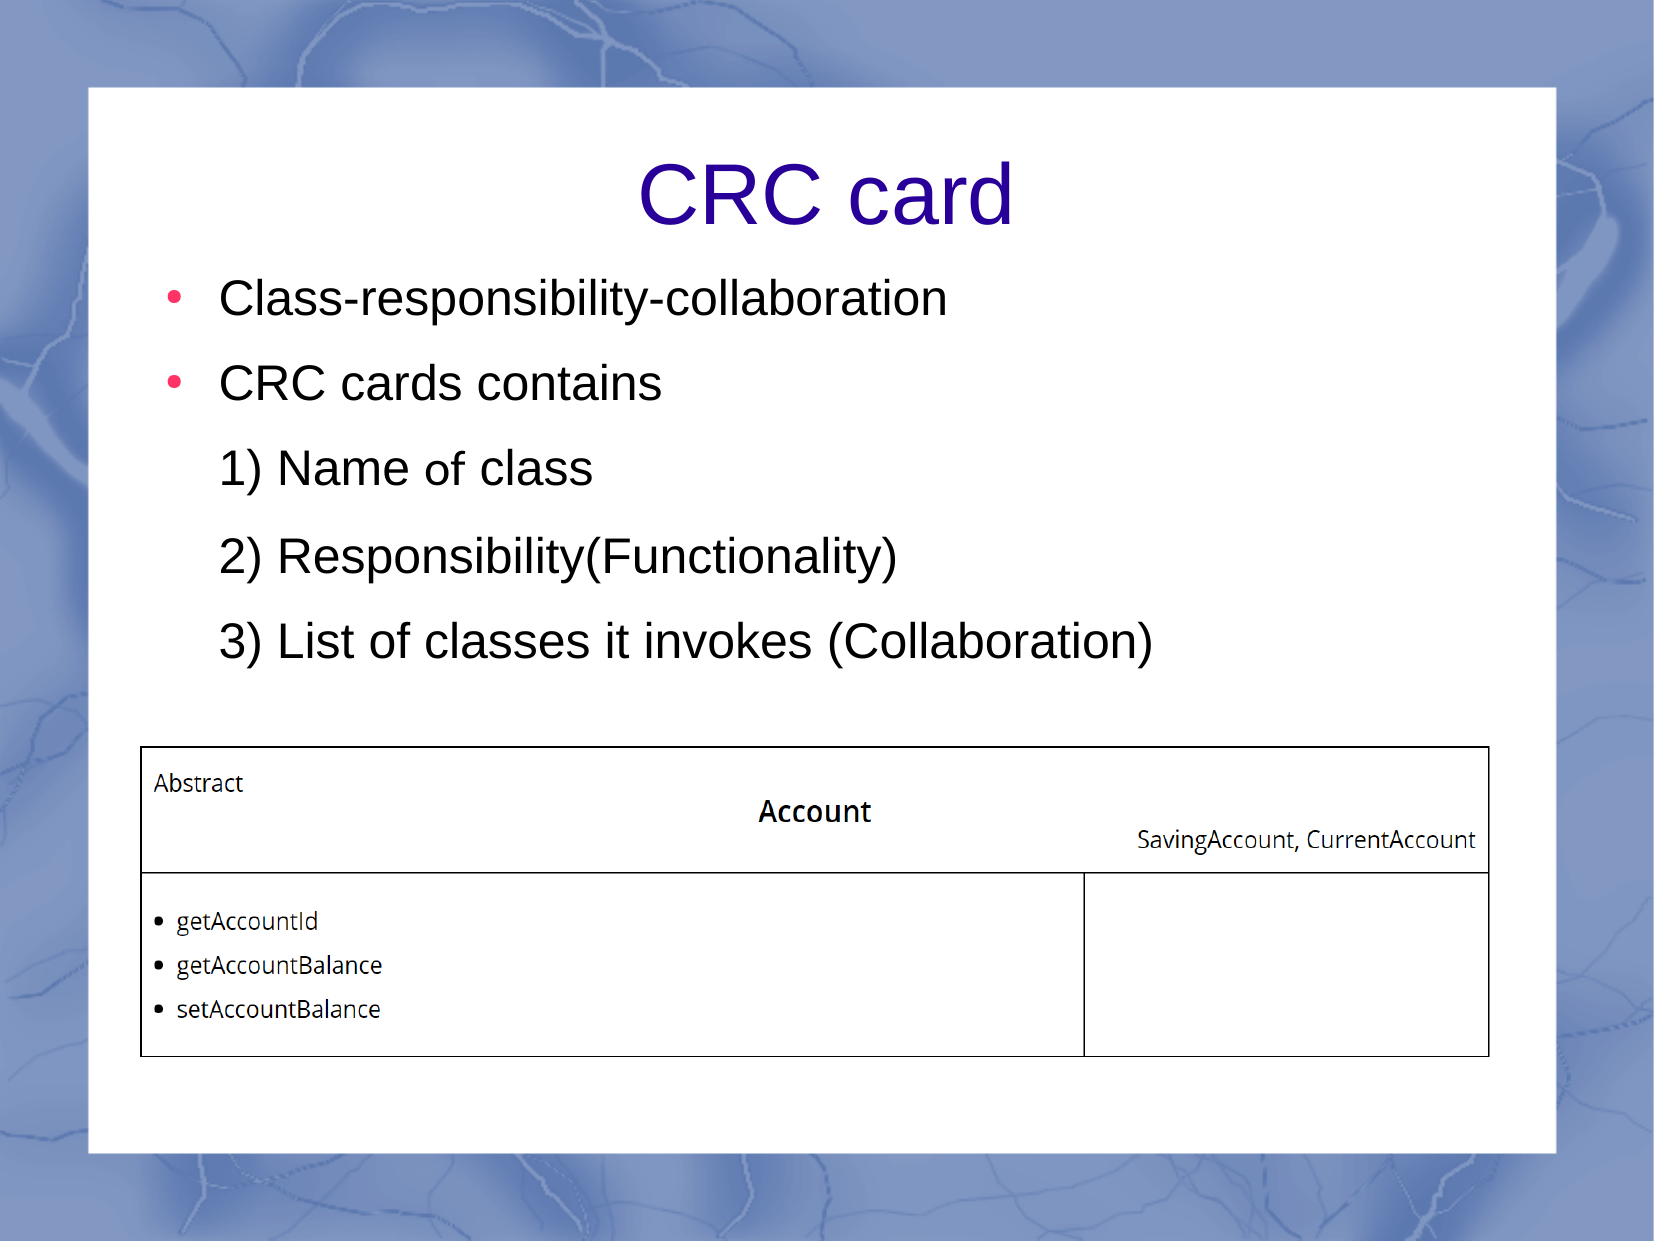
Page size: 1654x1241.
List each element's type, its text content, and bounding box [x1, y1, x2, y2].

list Class-responsibility-collaboration CRC cards contains 1) Name of class 2) Responsibility(Functionality) 3) List of classes it invokes (Collaboration) [147, 270, 1506, 1096]
title CRC card [118, 90, 1536, 298]
picture [0, 0, 1654, 1241]
